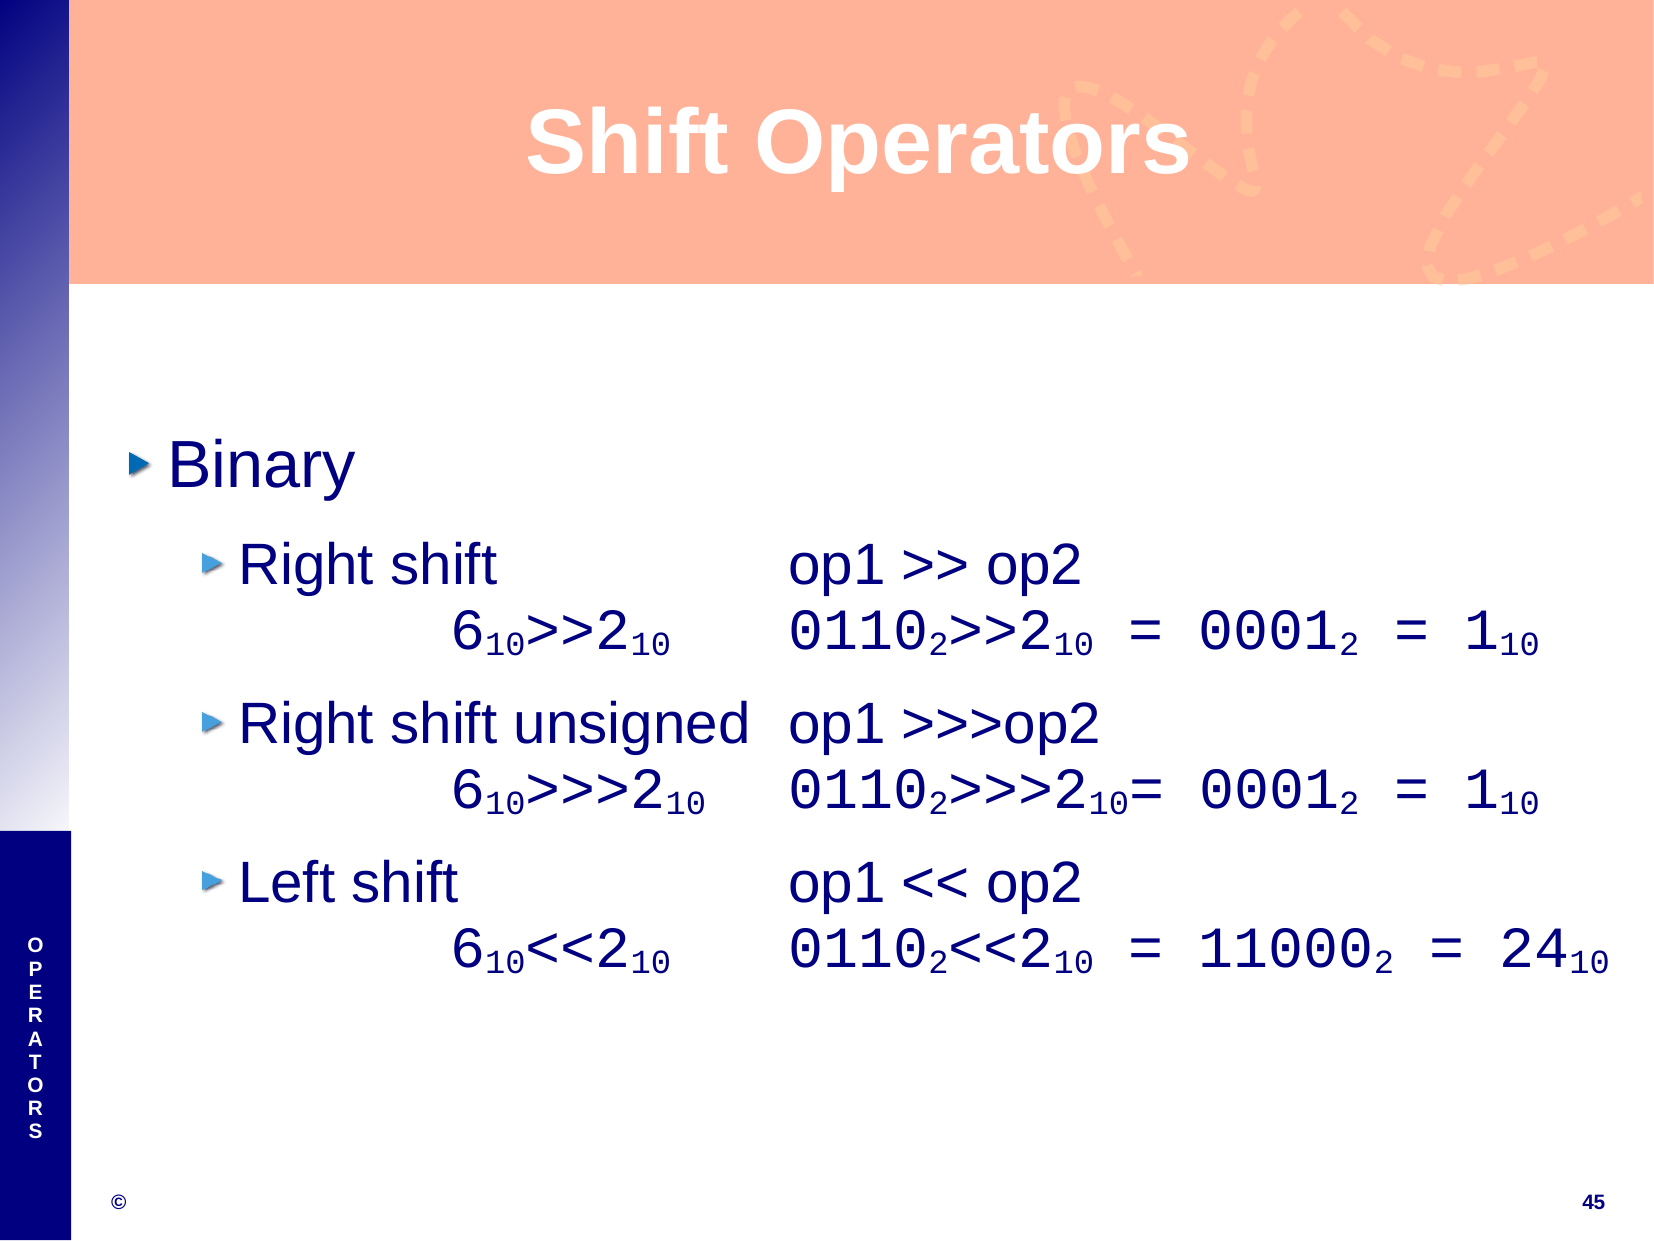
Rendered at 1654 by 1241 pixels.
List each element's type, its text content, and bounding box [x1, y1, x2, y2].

title Shift Operators [103, 37, 1617, 246]
text_box O P E R A T O R S [0, 830, 71, 1241]
list Binary Right shift op1 >> op2 610>>210 01102>>210 = 00012 = 110 Right shift unsigned op1 >>>op2 610>>>210 01102>>>210= 00012 = 110 Left shift op1 << op2 610<<210 01102<<210 = 110002 = 2410 [96, 427, 1617, 1061]
